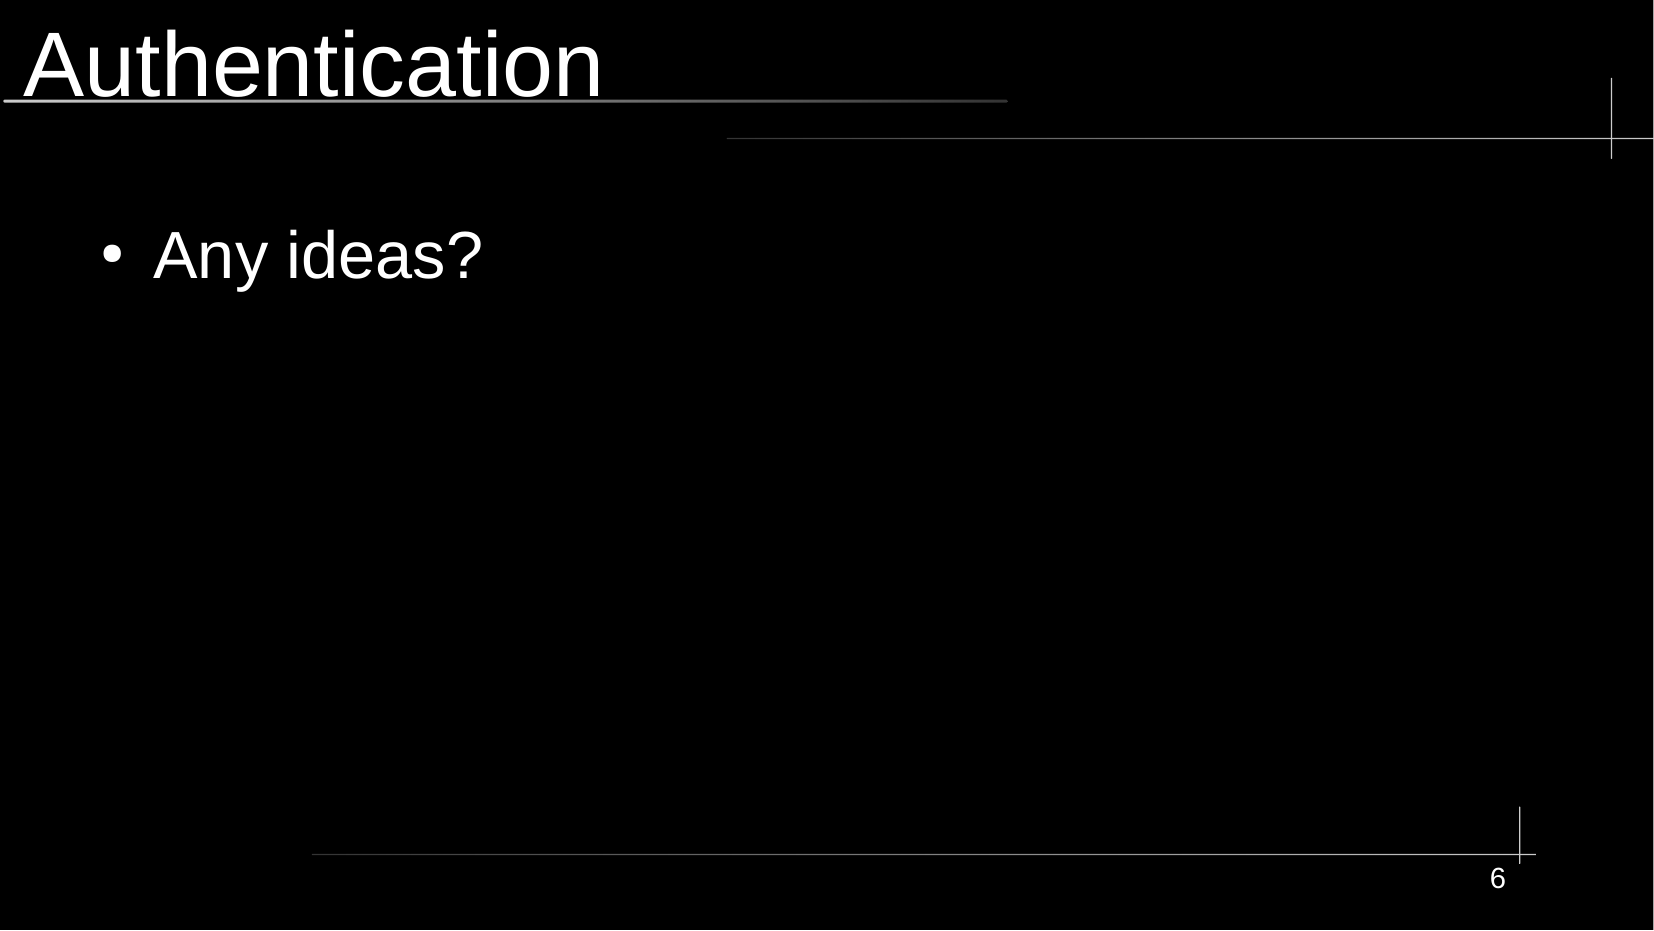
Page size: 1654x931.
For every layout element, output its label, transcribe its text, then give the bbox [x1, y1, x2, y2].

title Authentication [23, 11, 1589, 119]
list Any ideas? [82, 217, 1571, 851]
